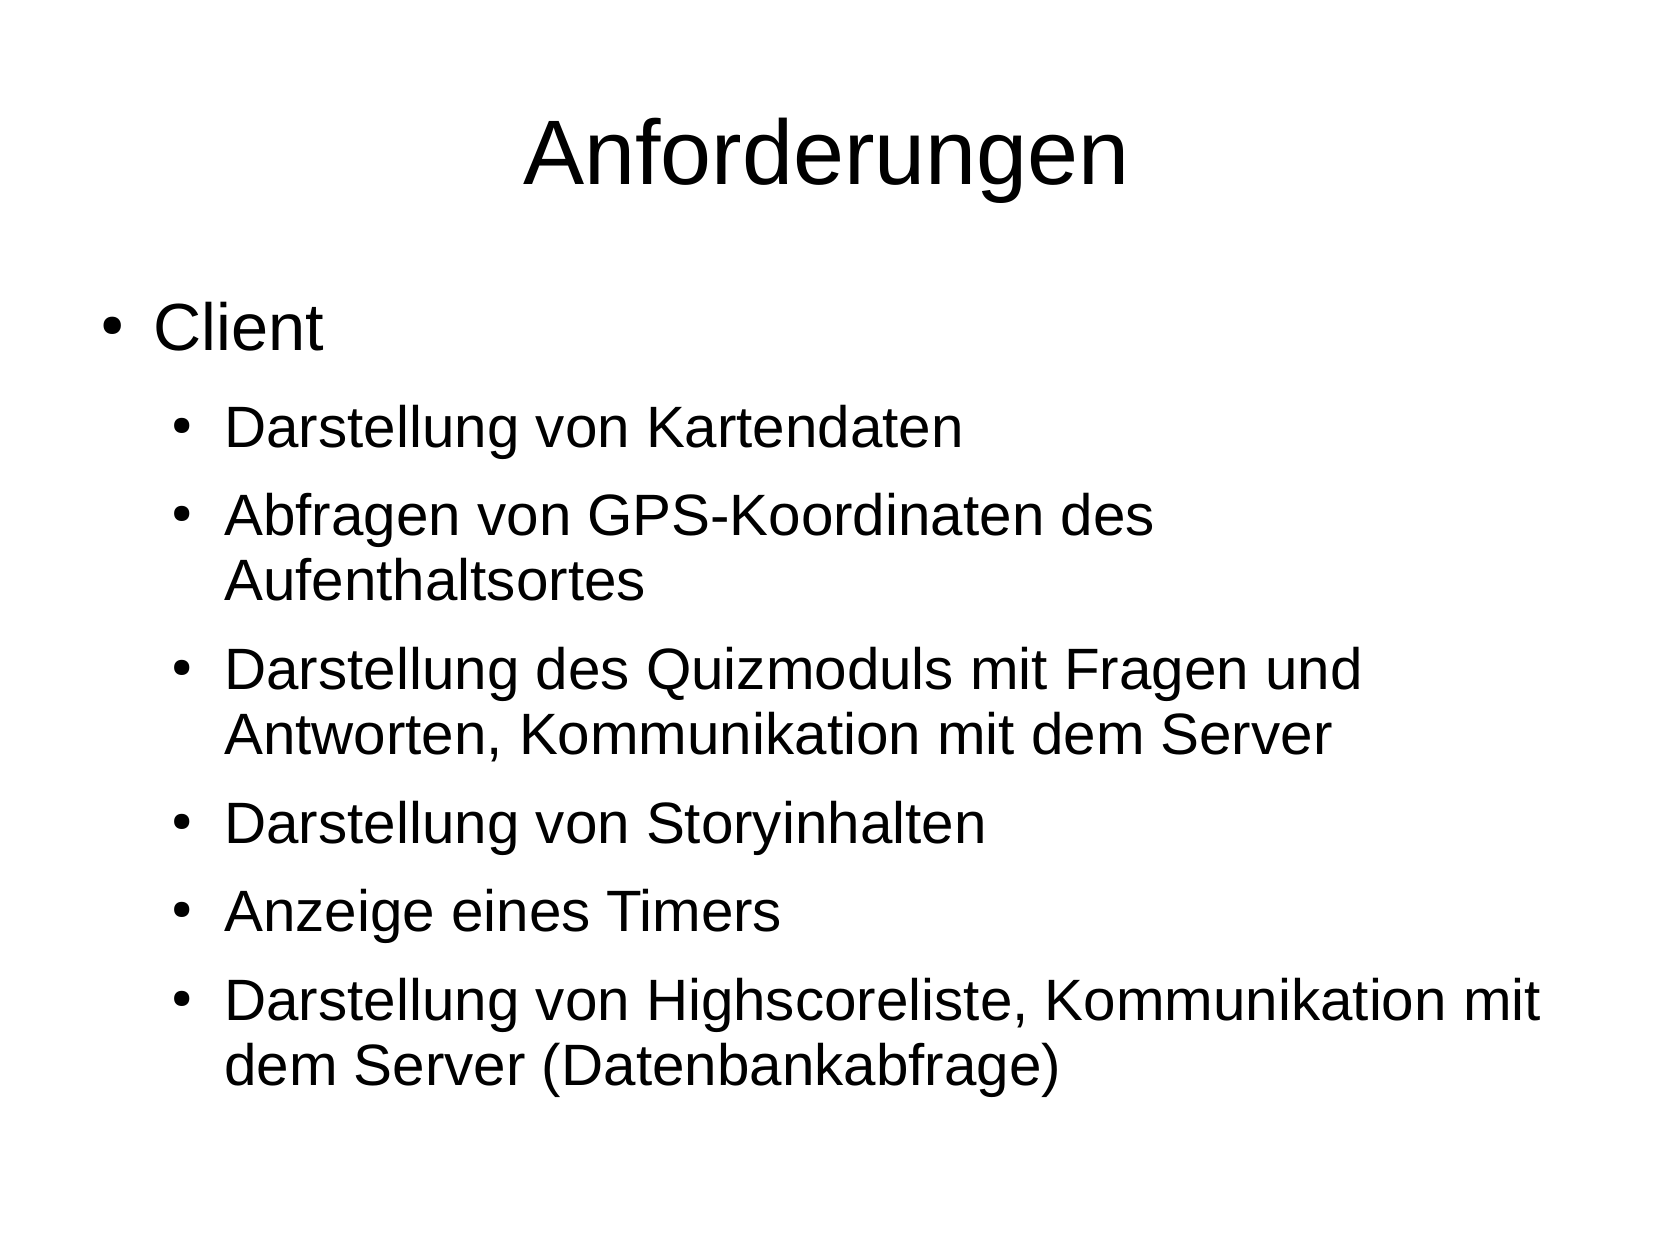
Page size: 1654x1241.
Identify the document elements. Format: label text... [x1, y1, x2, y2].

title Anforderungen [82, 49, 1571, 257]
list Client Darstellung von Kartendaten Abfragen von GPS-Koordinaten des Aufenthaltsortes Darstellung des Quizmoduls mit Fragen und Antworten, Kommunikation mit dem Server Darstellung von Storyinhalten Anzeige eines Timers Darstellung von Highscoreliste, Kommunikation mit dem Server (Datenbankabfrage) [82, 290, 1571, 1185]
